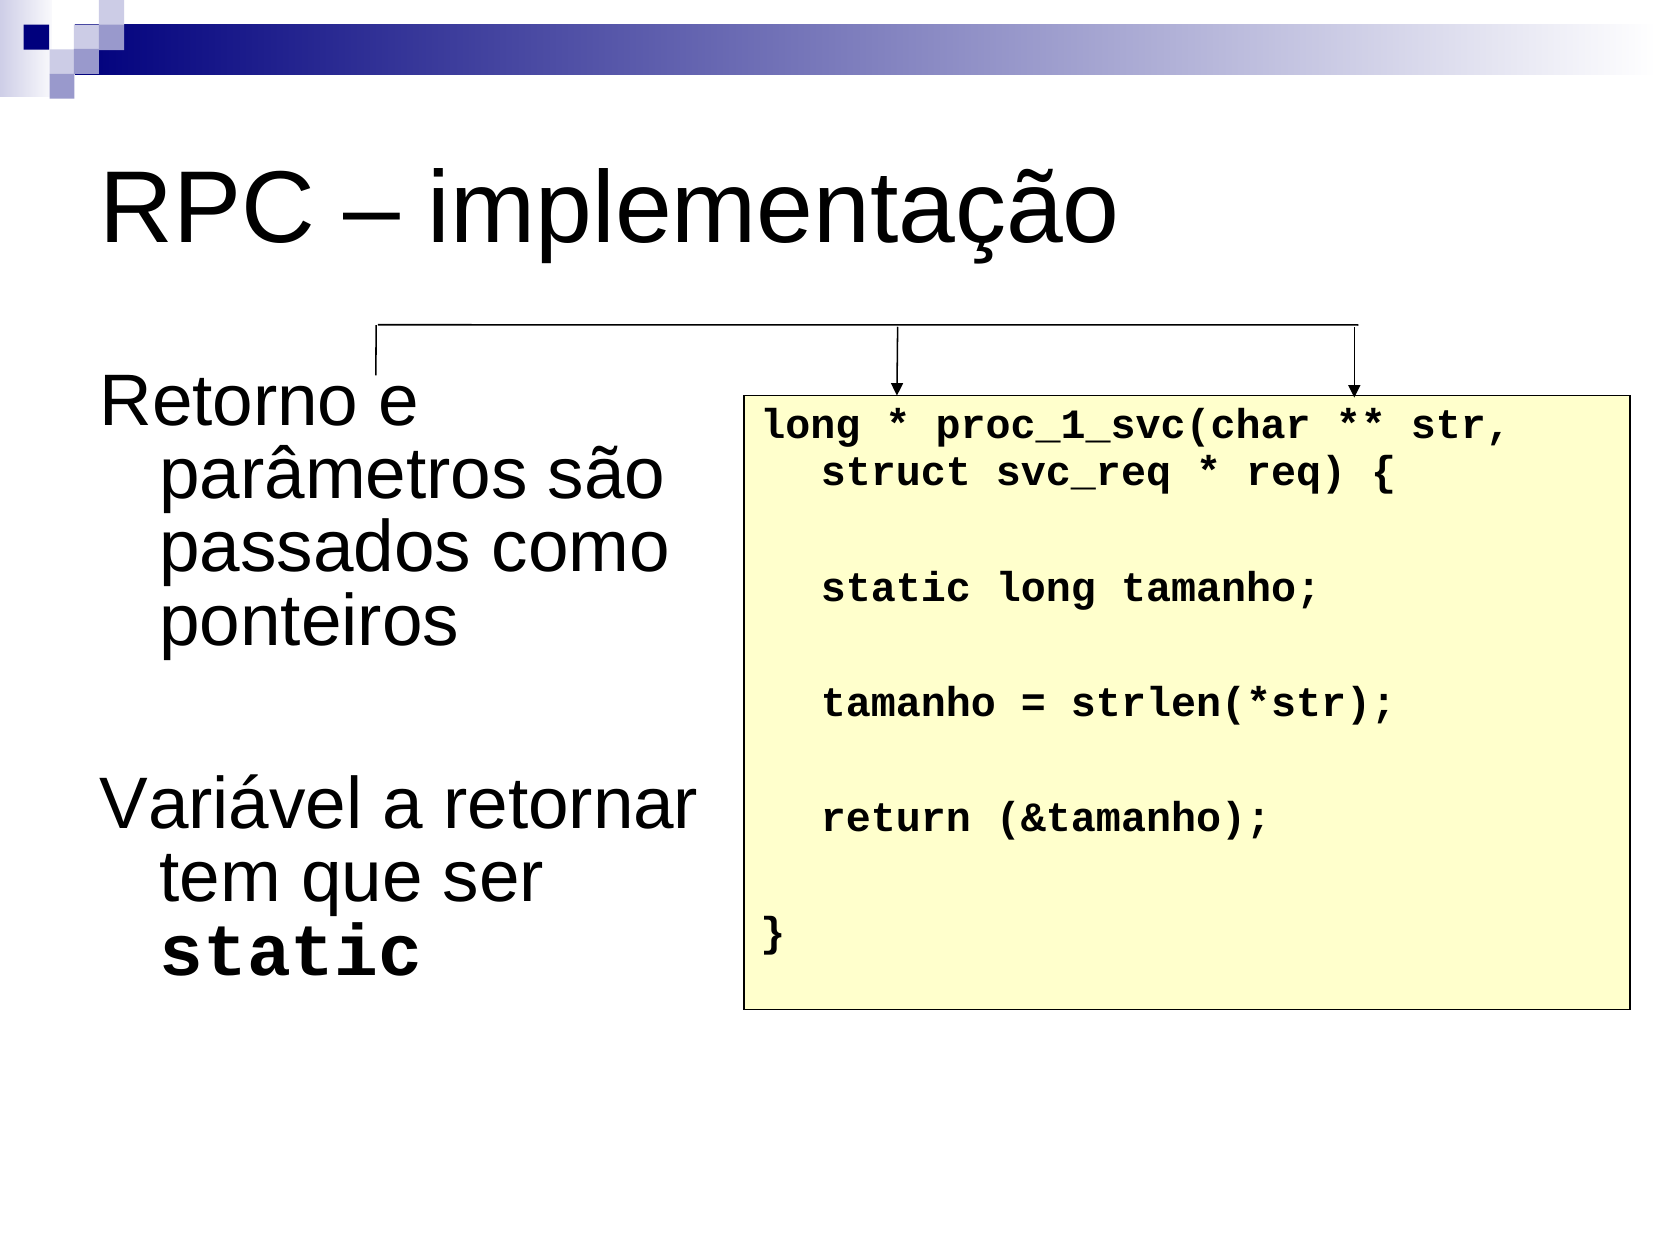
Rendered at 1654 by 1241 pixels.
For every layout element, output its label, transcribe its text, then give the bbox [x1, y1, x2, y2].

title RPC – implementação [82, 82, 1572, 331]
list Retorno e parâmetros são passados como ponteiros Variável a retornar tem que ser static [82, 358, 744, 1061]
title RPC – implementação [377, 326, 896, 331]
text_box long * proc_1_svc(char ** str, struct svc_req * req) { static long tamanho; tamanho = strlen(*str); return (&tamanho); } [743, 395, 1630, 1010]
title RPC – implementação [899, 326, 1354, 331]
